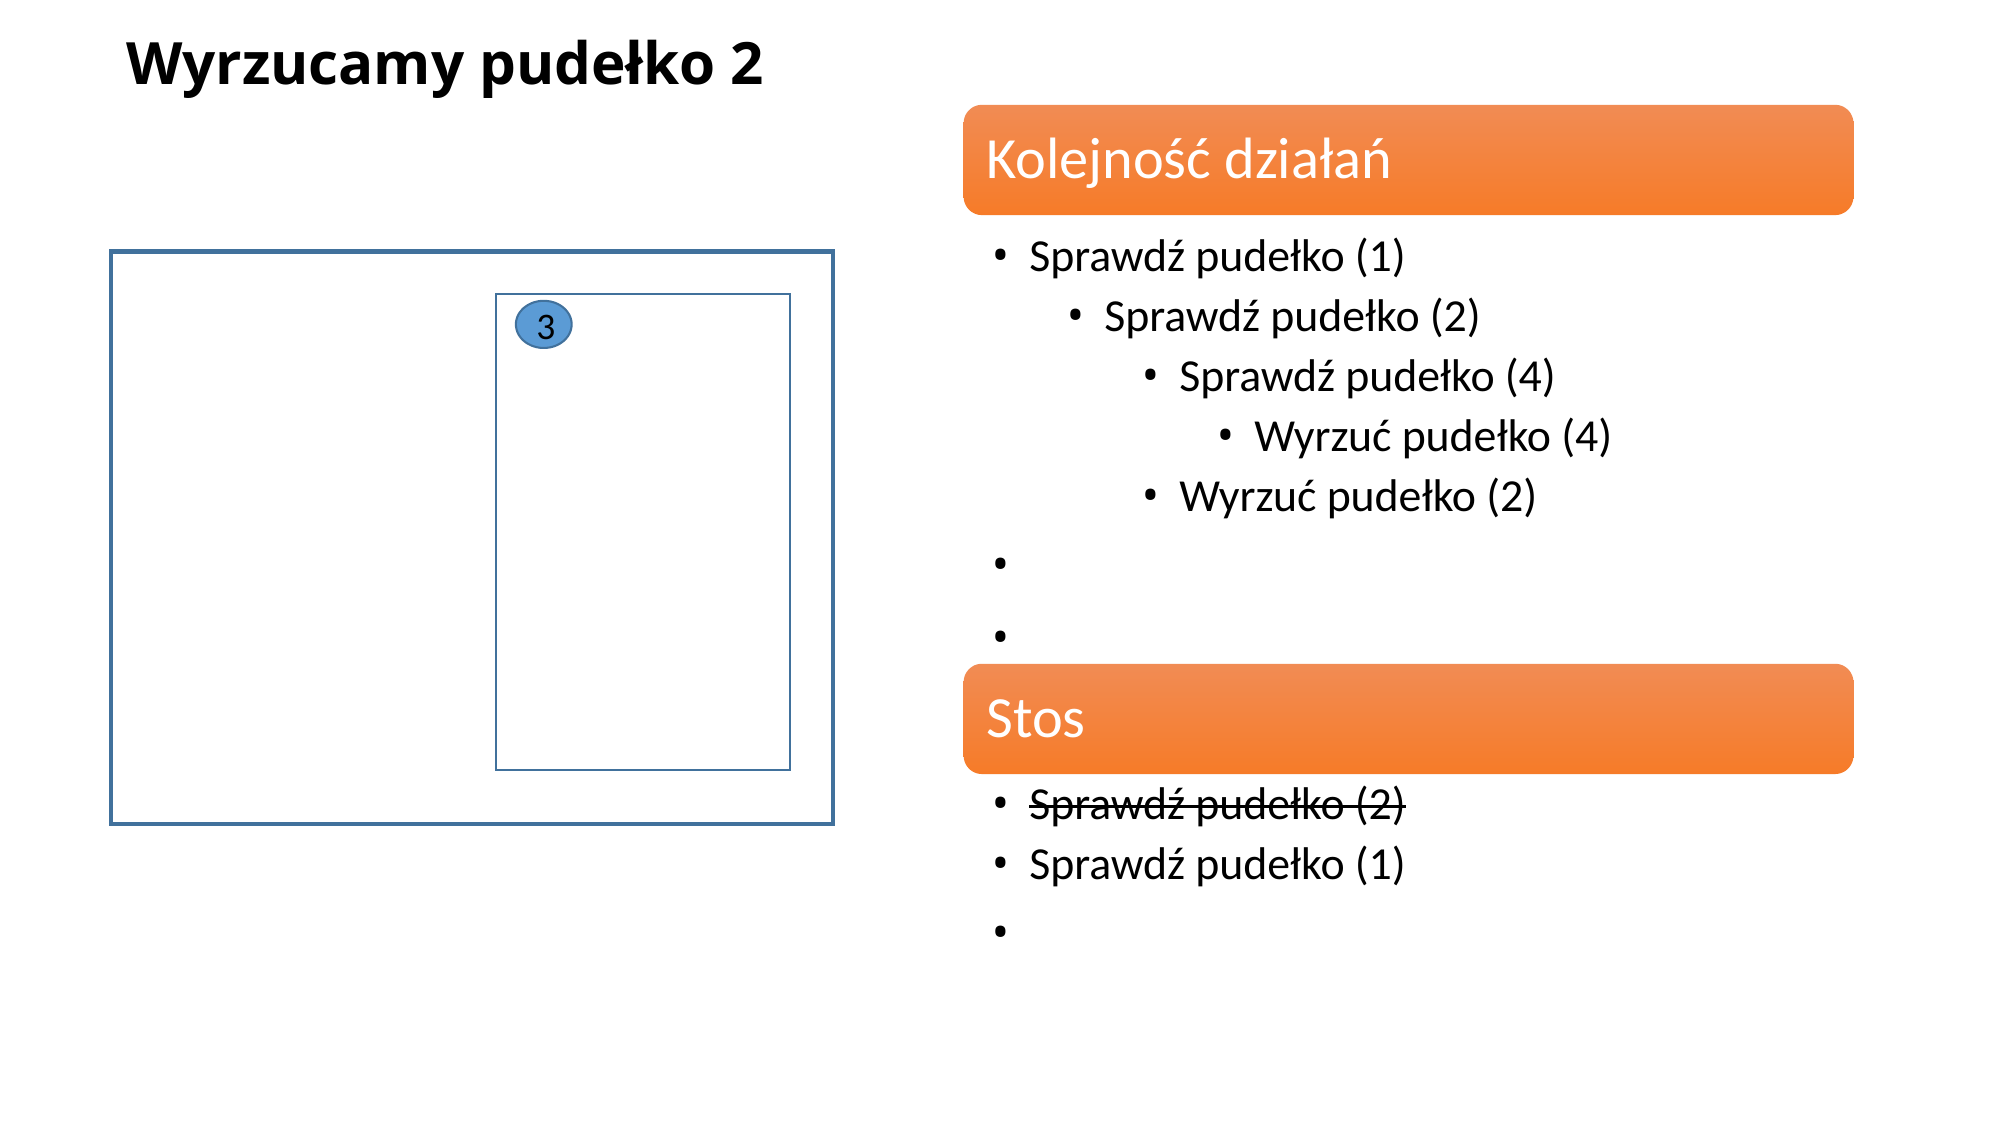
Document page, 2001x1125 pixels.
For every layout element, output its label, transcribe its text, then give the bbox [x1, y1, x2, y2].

text_box Stos [963, 663, 1854, 773]
text_box [555, 302, 572, 346]
text_box [515, 310, 521, 338]
text_box Sprawdź pudełko (2) Sprawdź pudełko (1) [963, 773, 1854, 960]
text_box 3 [521, 294, 555, 355]
text_box Kolejność działań [963, 106, 1854, 216]
text_box Sprawdź pudełko (1) Sprawdź pudełko (2) Sprawdź pudełko (4) Wyrzuć pudełko (4) Wyrzuć pudełko (2) [963, 226, 1854, 664]
text_box Wyrzucamy pudełko 2 [110, 19, 2000, 106]
